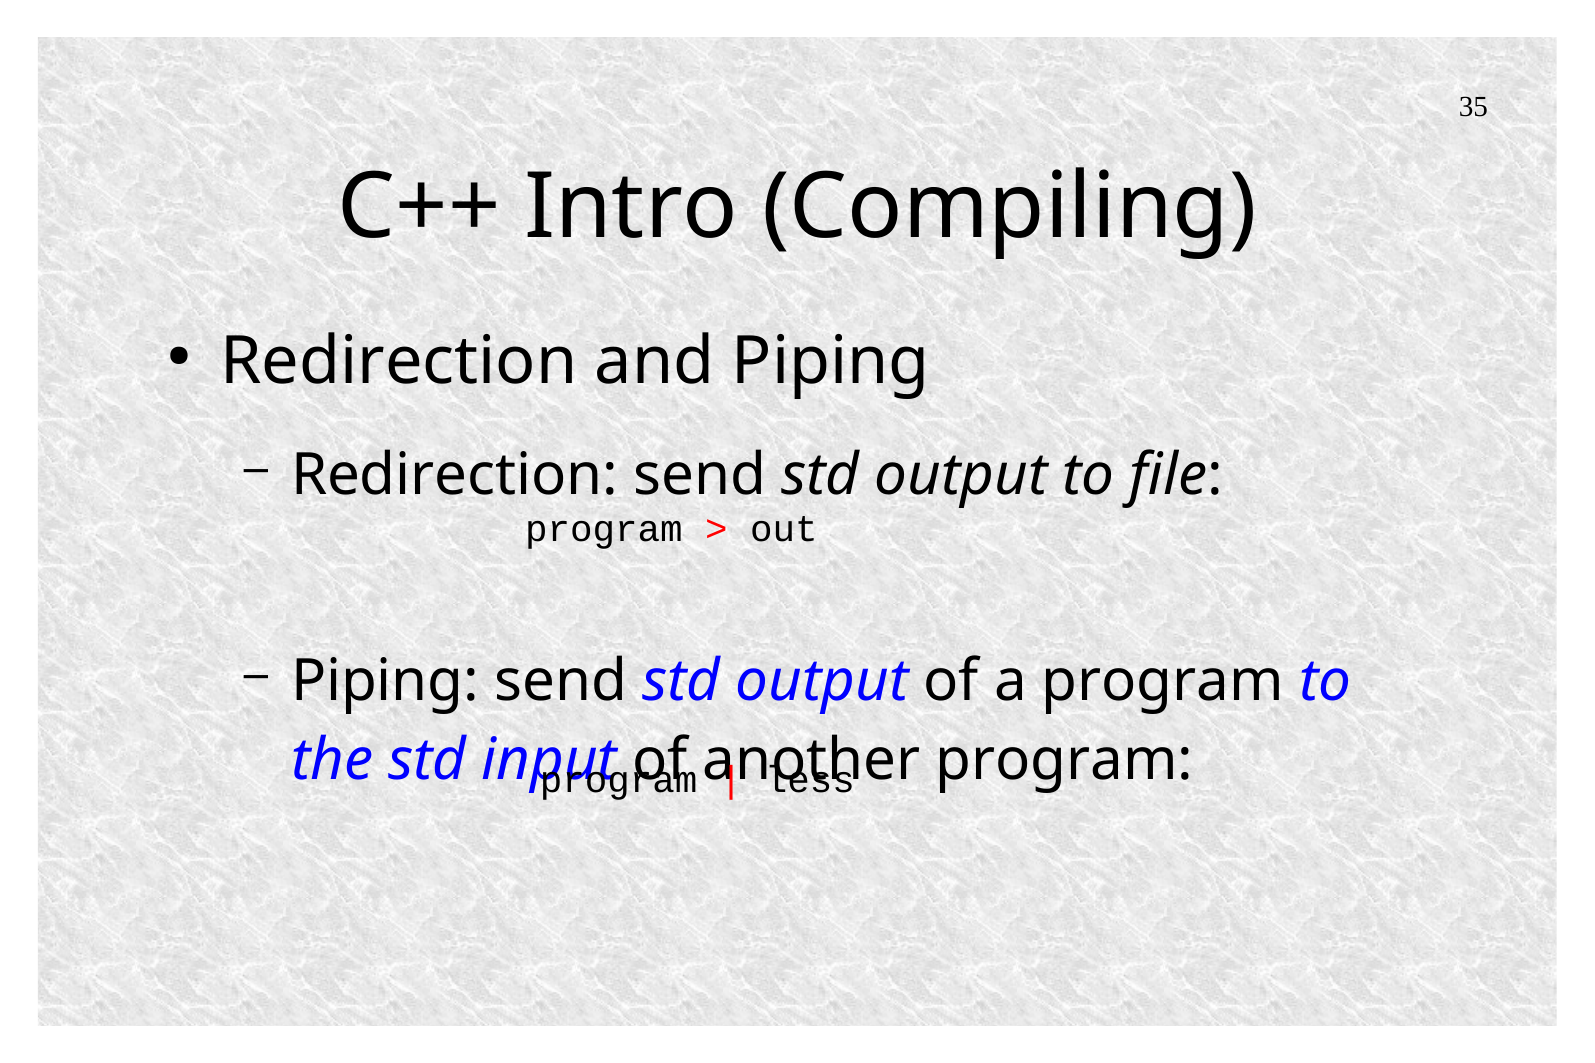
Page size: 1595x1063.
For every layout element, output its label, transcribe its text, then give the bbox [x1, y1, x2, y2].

text_box program | less [539, 761, 855, 807]
text_box program > out [525, 510, 818, 556]
list Redirection and Piping Redirection: send std output to file: Piping: send std output of a program to the std input of another program: [149, 312, 1447, 935]
picture [37, 37, 1557, 1026]
title C++ Intro (Compiling) [149, 119, 1447, 285]
